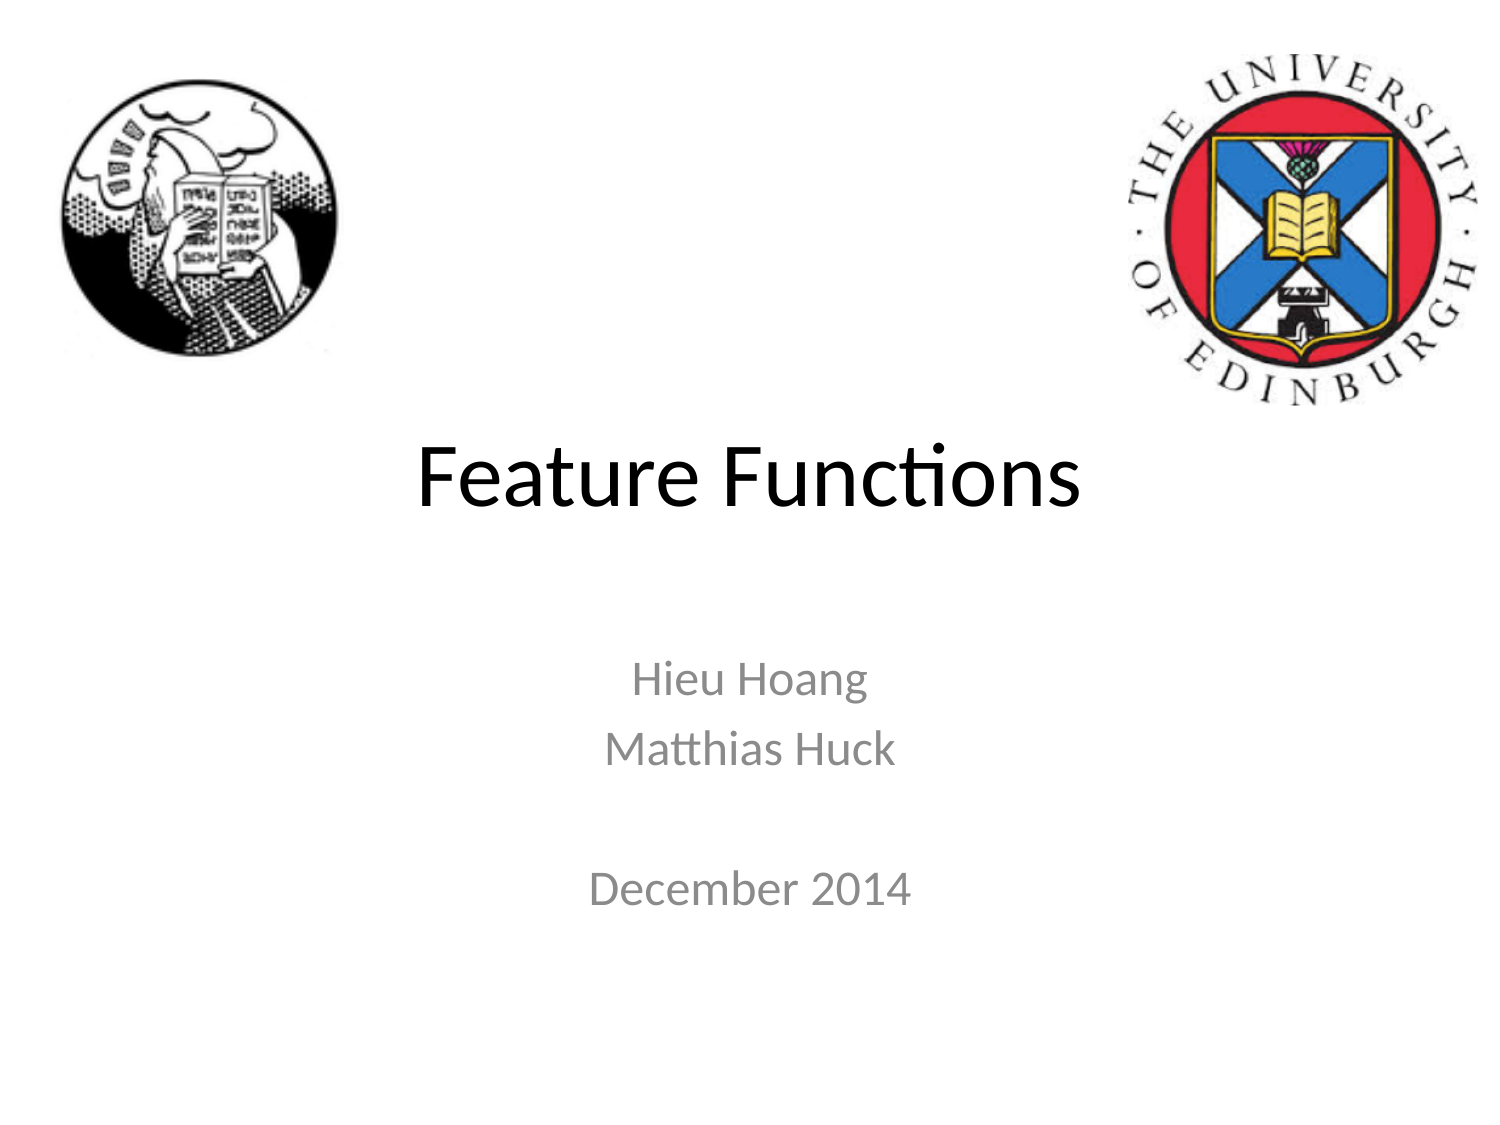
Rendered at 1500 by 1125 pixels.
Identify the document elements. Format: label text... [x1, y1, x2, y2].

subtitle Hieu Hoang Matthias Huck December 2014 [225, 637, 1275, 925]
title Feature Functions [112, 349, 1388, 591]
picture [1128, 54, 1479, 407]
picture [53, 78, 344, 362]
